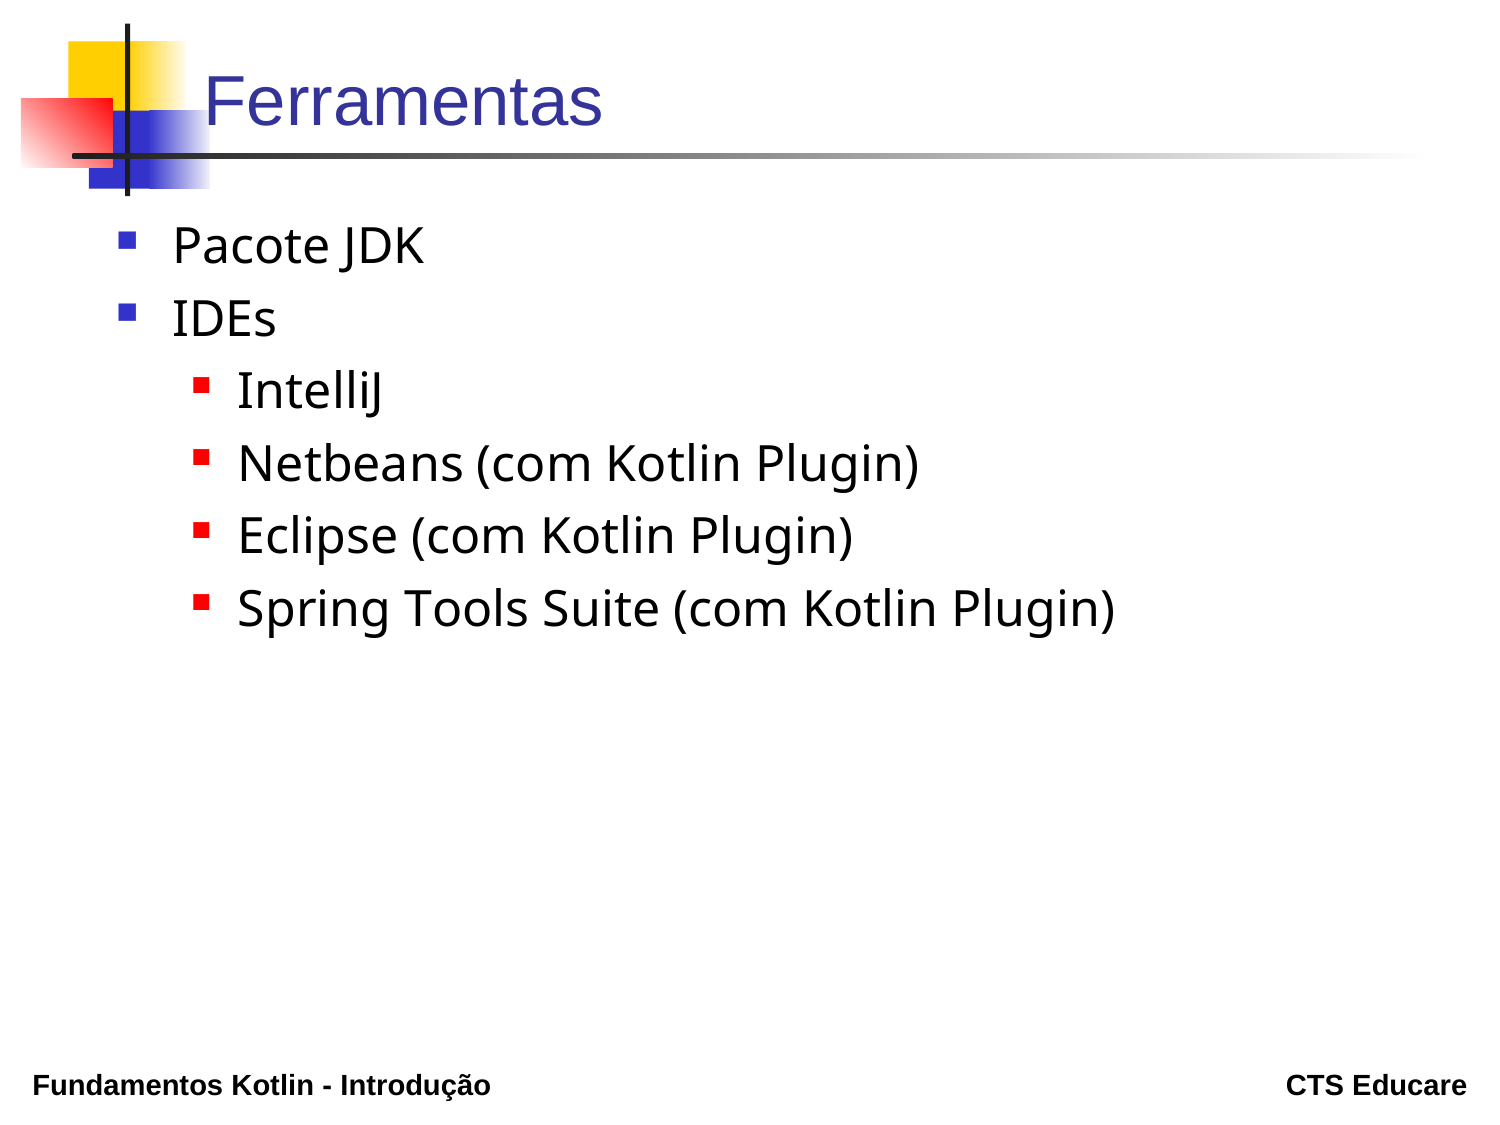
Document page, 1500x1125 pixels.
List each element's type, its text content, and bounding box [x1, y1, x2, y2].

list Pacote JDK IDEs IntelliJ Netbeans (com Kotlin Plugin) Eclipse (com Kotlin Plugin) Spring Tools Suite (com Kotlin Plugin) [100, 206, 1447, 1024]
title Ferramentas [188, 46, 1468, 149]
